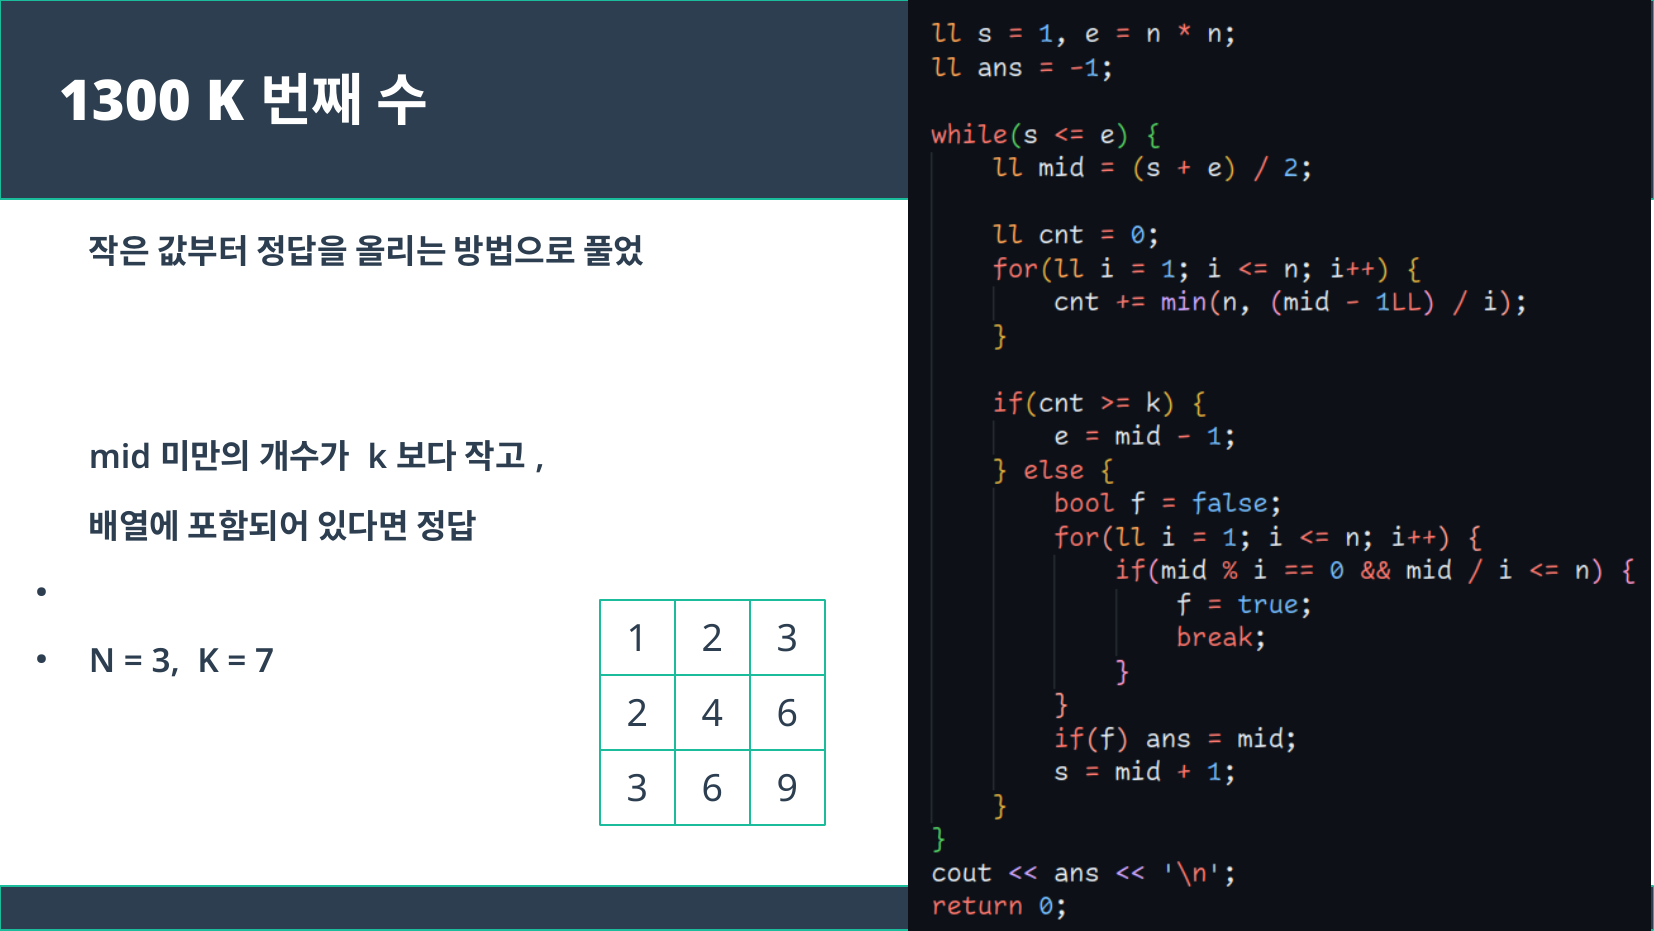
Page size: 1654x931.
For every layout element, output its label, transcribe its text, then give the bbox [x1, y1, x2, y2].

text_box 1 [600, 600, 675, 675]
title 1300 K번째 수 [59, 37, 908, 155]
list 작은 값부터 정답을 올리는 방법으로 풀었 mid미만의 개수가 k보다 작고, 배열에 포함되어 있다면 정답 N = 3, K = 7 [18, 225, 901, 846]
text_box 3 [600, 750, 675, 826]
text_box 4 [675, 675, 750, 750]
picture [908, 0, 1651, 931]
text_box 2 [600, 675, 675, 750]
text_box 2 [675, 600, 750, 675]
text_box 6 [675, 750, 750, 826]
text_box 3 [750, 600, 826, 675]
text_box 9 [750, 750, 826, 826]
text_box 6 [750, 675, 826, 750]
